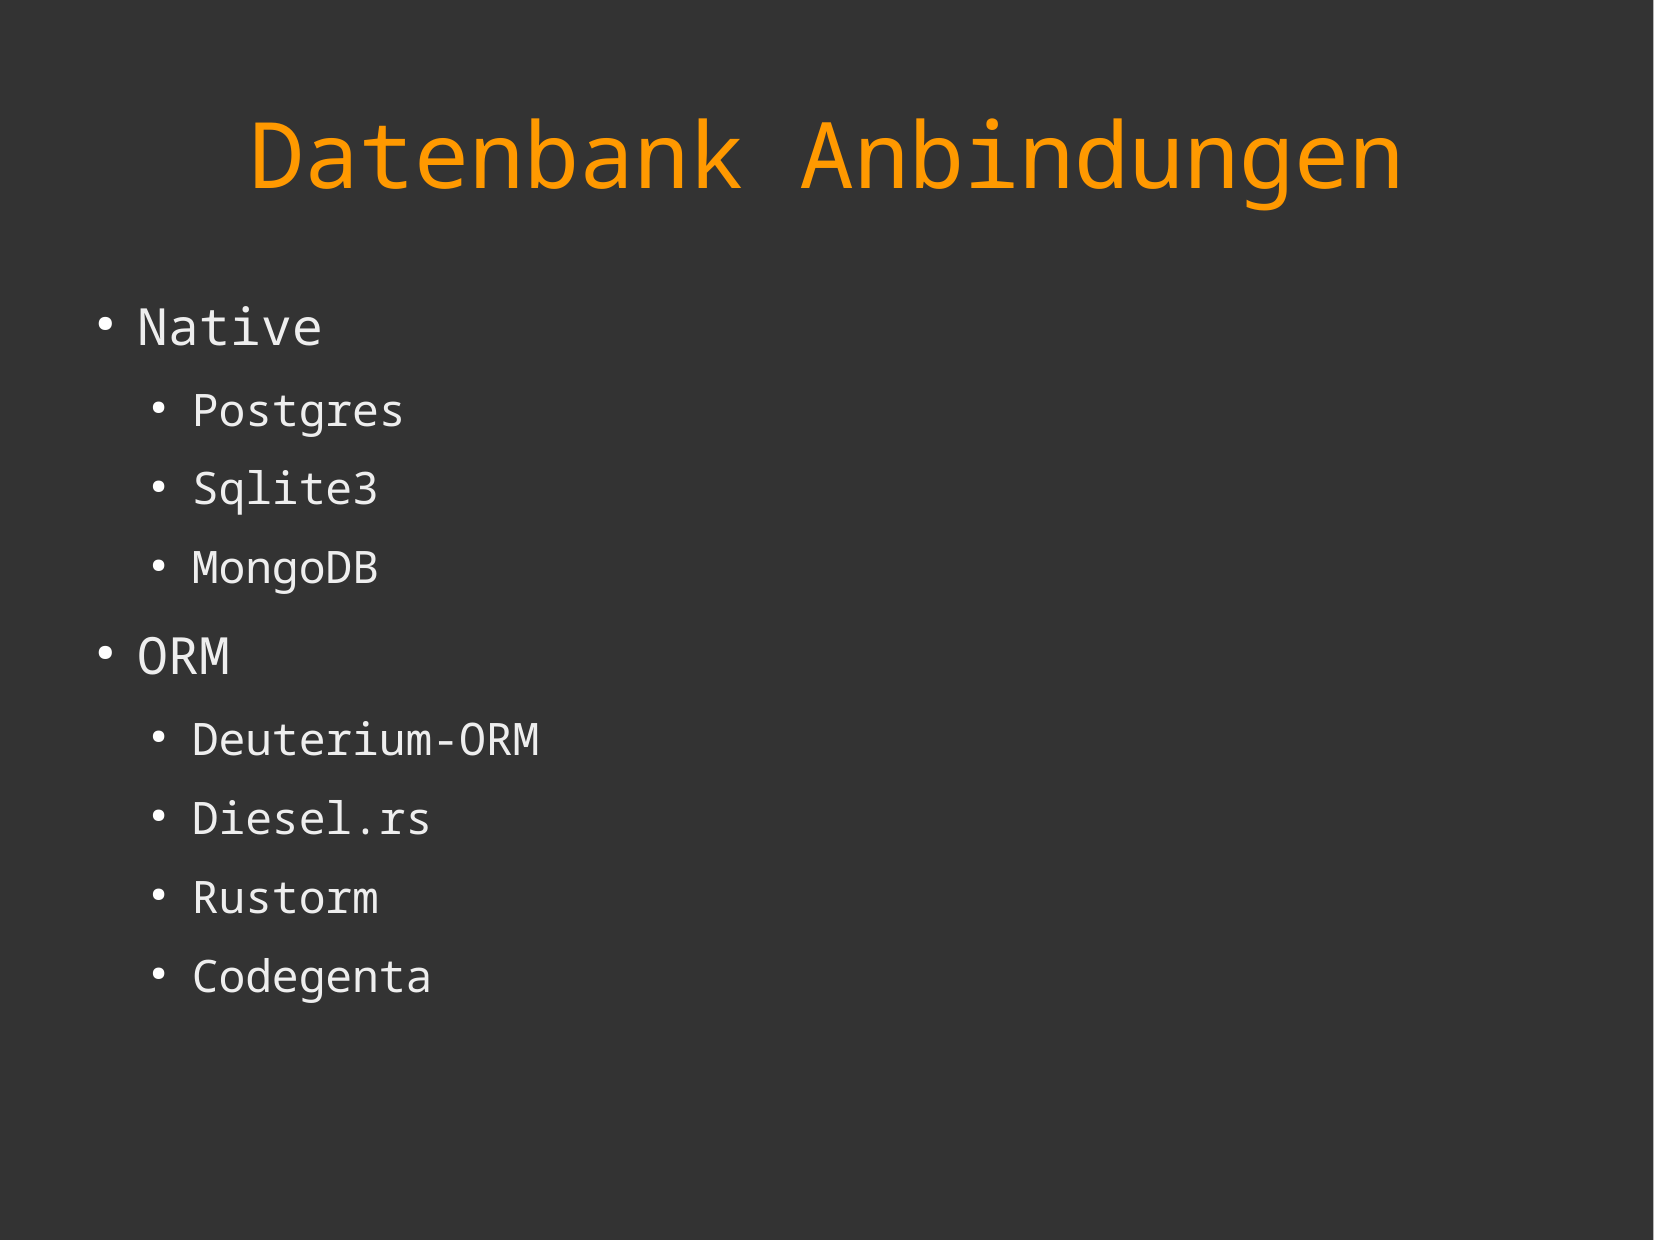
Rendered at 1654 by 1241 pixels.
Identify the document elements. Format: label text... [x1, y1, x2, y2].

title Datenbank Anbindungen [82, 49, 1571, 257]
list Native Postgres Sqlite3 MongoDB ORM Deuterium-ORM Diesel.rs Rustorm Codegenta [82, 290, 1571, 1010]
